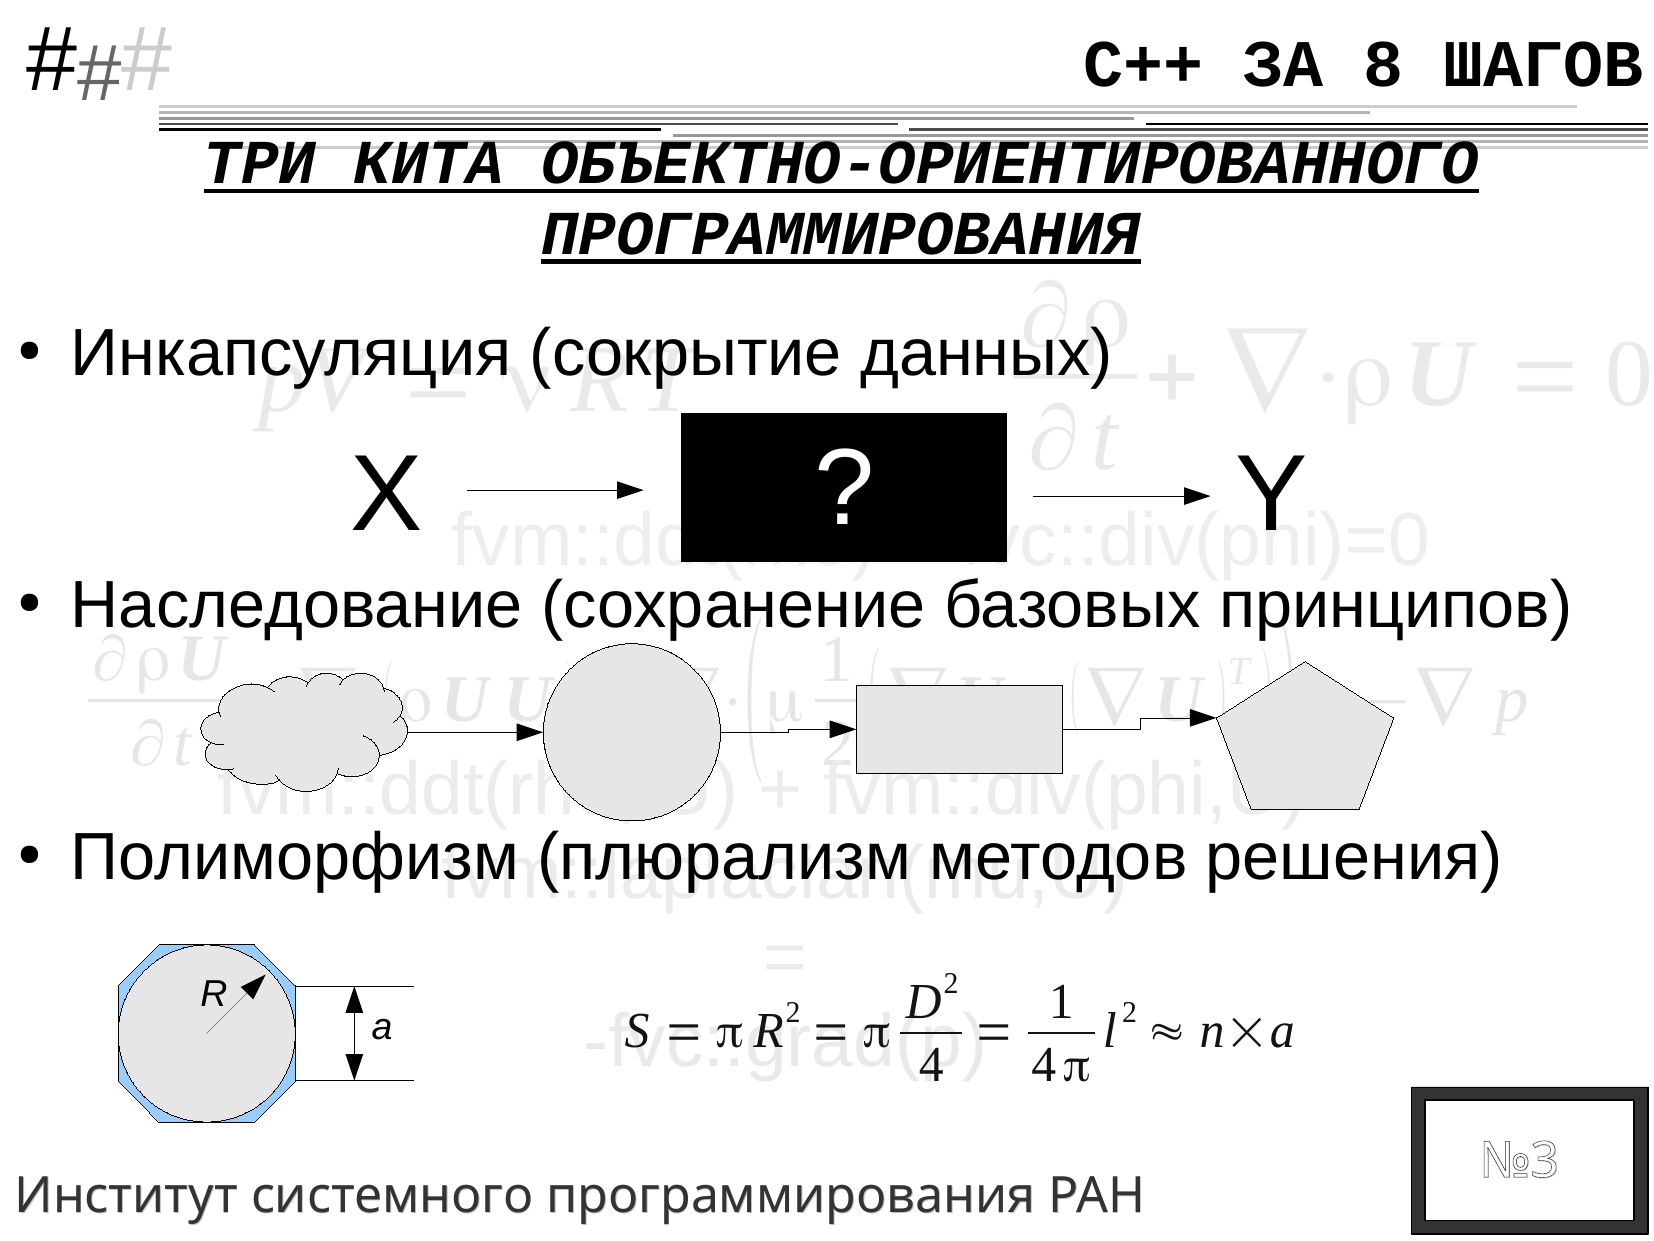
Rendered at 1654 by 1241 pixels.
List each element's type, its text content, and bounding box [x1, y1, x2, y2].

text_box X [335, 425, 426, 562]
text_box [856, 685, 1063, 774]
text_box [200, 673, 408, 792]
list Инкапсуляция (сокрытие данных) Наследование (сохранение базовых принципов) Полиморфизм (плюрализм методов решения) [0, 315, 1654, 1134]
text_box [1216, 661, 1394, 810]
chart [615, 966, 1301, 1093]
text_box a [356, 998, 408, 1055]
title ТРИ КИТА ОБЪЕКТНО-ОРИЕНТИРОВАННОГО ПРОГРАММИРОВАНИЯ [0, 131, 1654, 273]
text_box R [185, 965, 243, 1022]
text_box ? [681, 413, 1007, 562]
text_box [543, 643, 721, 821]
text_box Y [1221, 425, 1312, 562]
